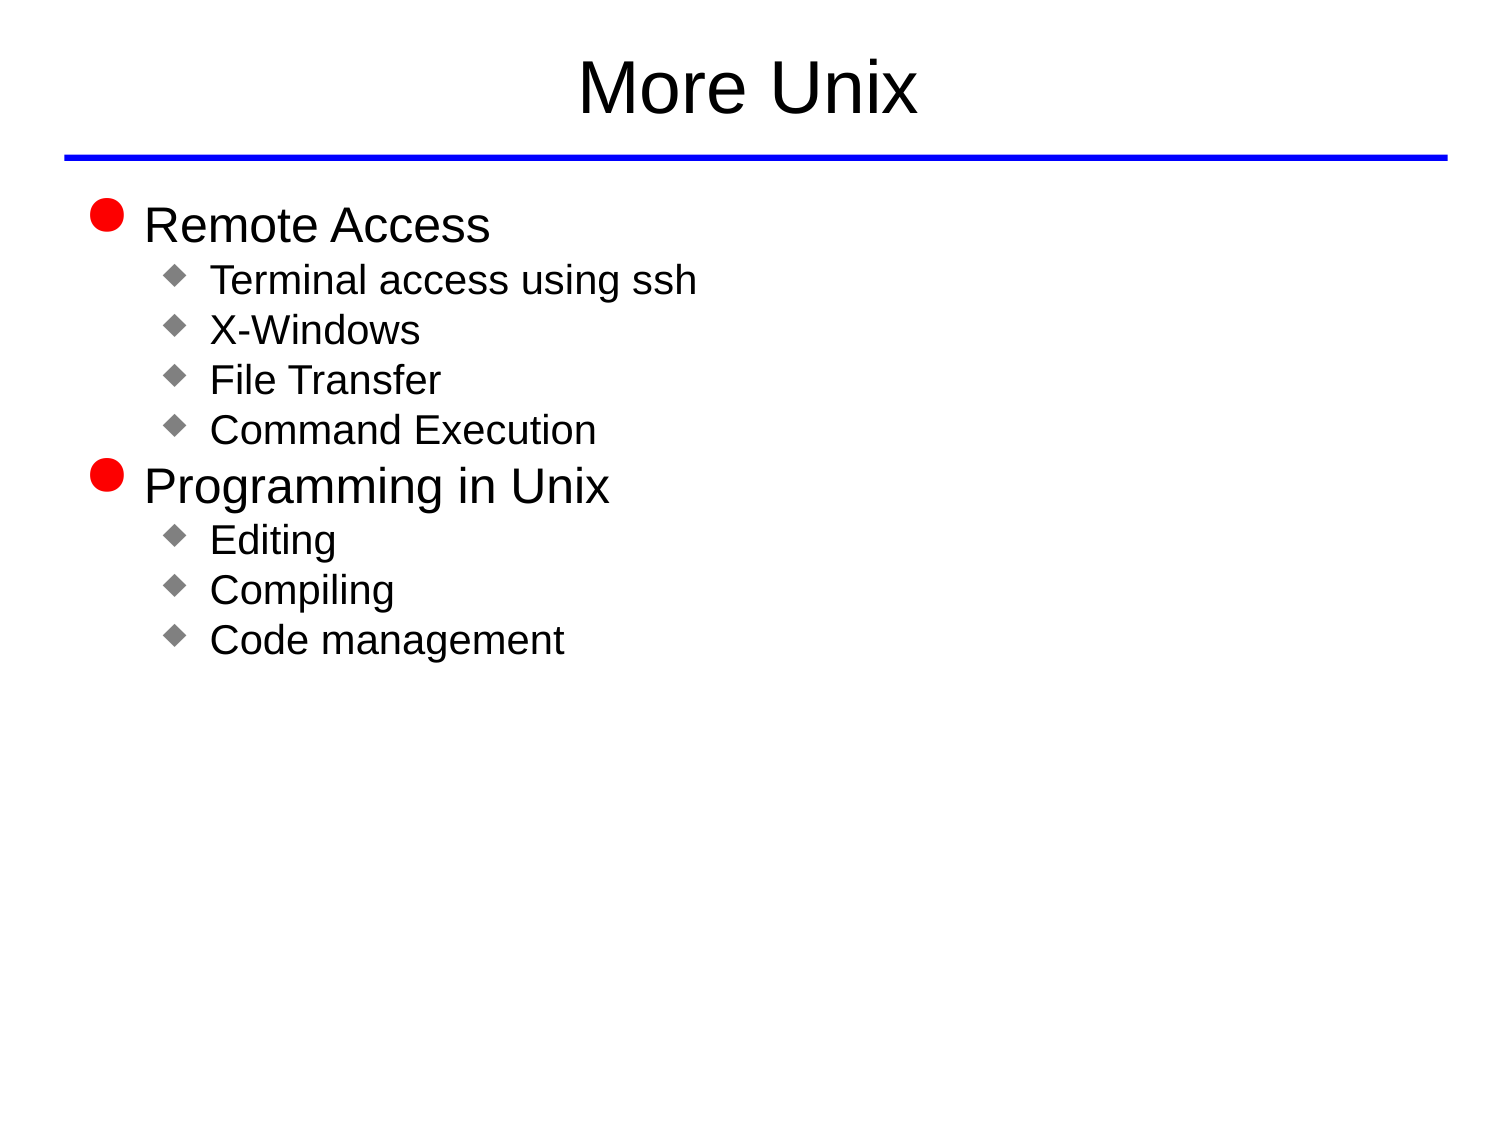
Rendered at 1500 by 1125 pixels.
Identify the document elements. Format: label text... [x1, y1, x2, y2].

list Remote Access Terminal access using ssh X-Windows File Transfer Command Execution Programming in Unix Editing Compiling Code management [72, 185, 1439, 1032]
title More Unix [115, 21, 1382, 147]
